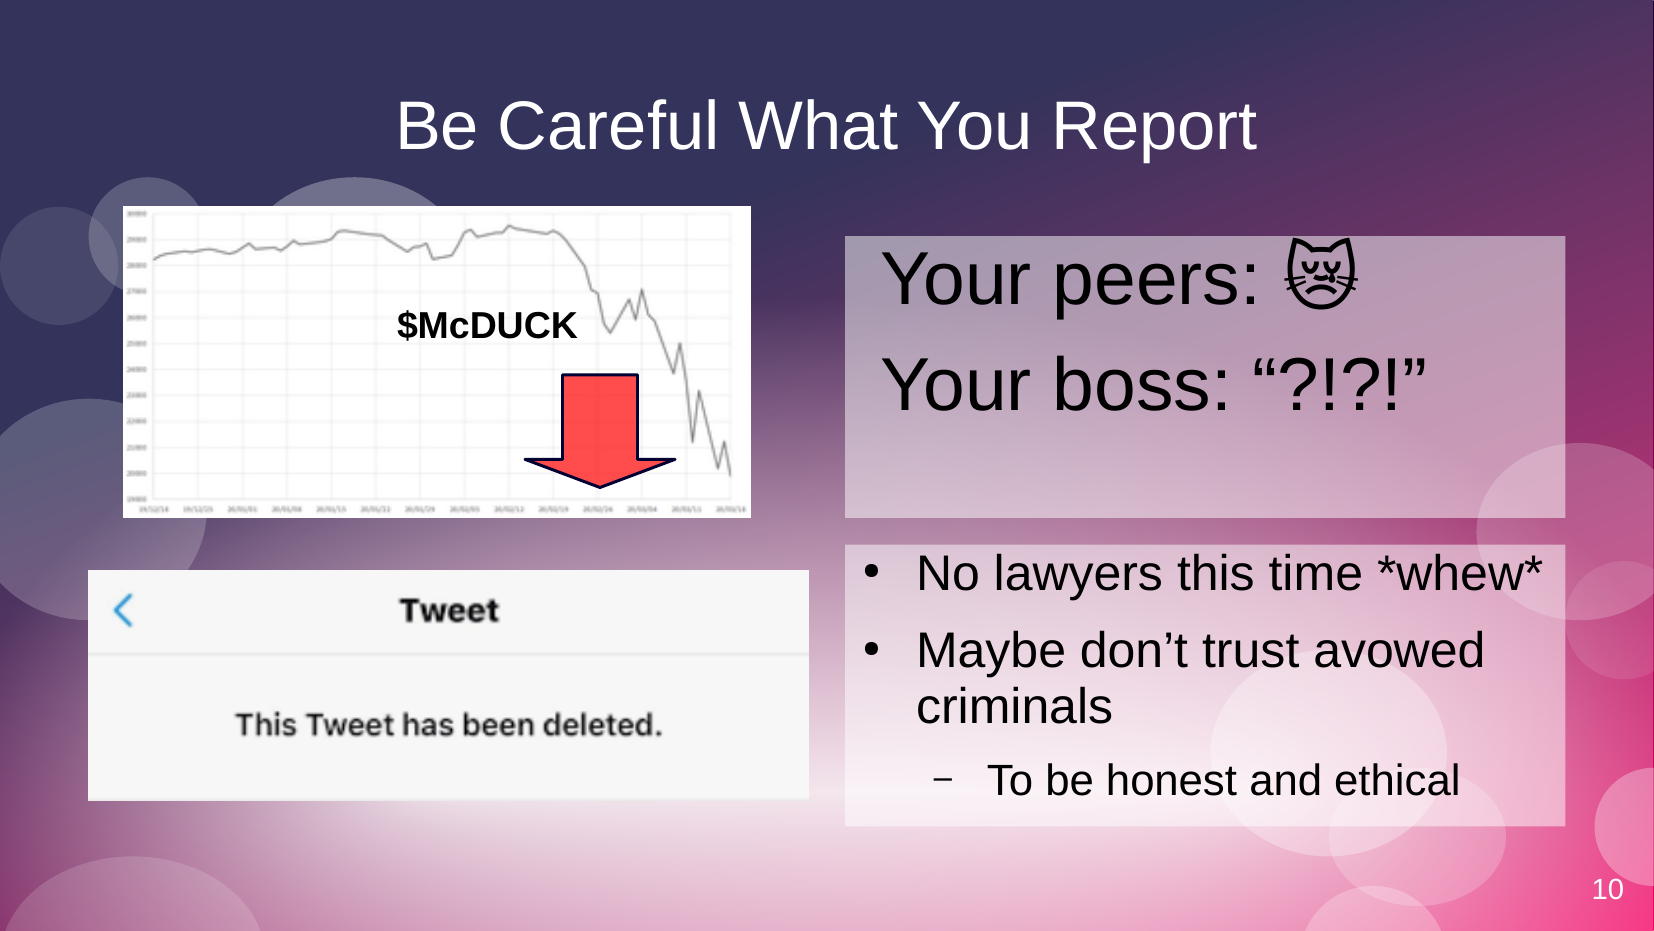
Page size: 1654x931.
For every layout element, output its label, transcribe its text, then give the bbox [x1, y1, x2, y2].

picture [88, 570, 809, 801]
picture [123, 207, 751, 518]
text_box [525, 374, 676, 488]
list No lawyers this time *whew* Maybe don’t trust avowed criminals To be honest and ethical [845, 544, 1566, 827]
text_box $McDUCK [375, 276, 601, 376]
list Your peers: 😿 Your boss: “?!?!” [845, 236, 1566, 518]
title Be Careful What You Report [88, 44, 1565, 207]
